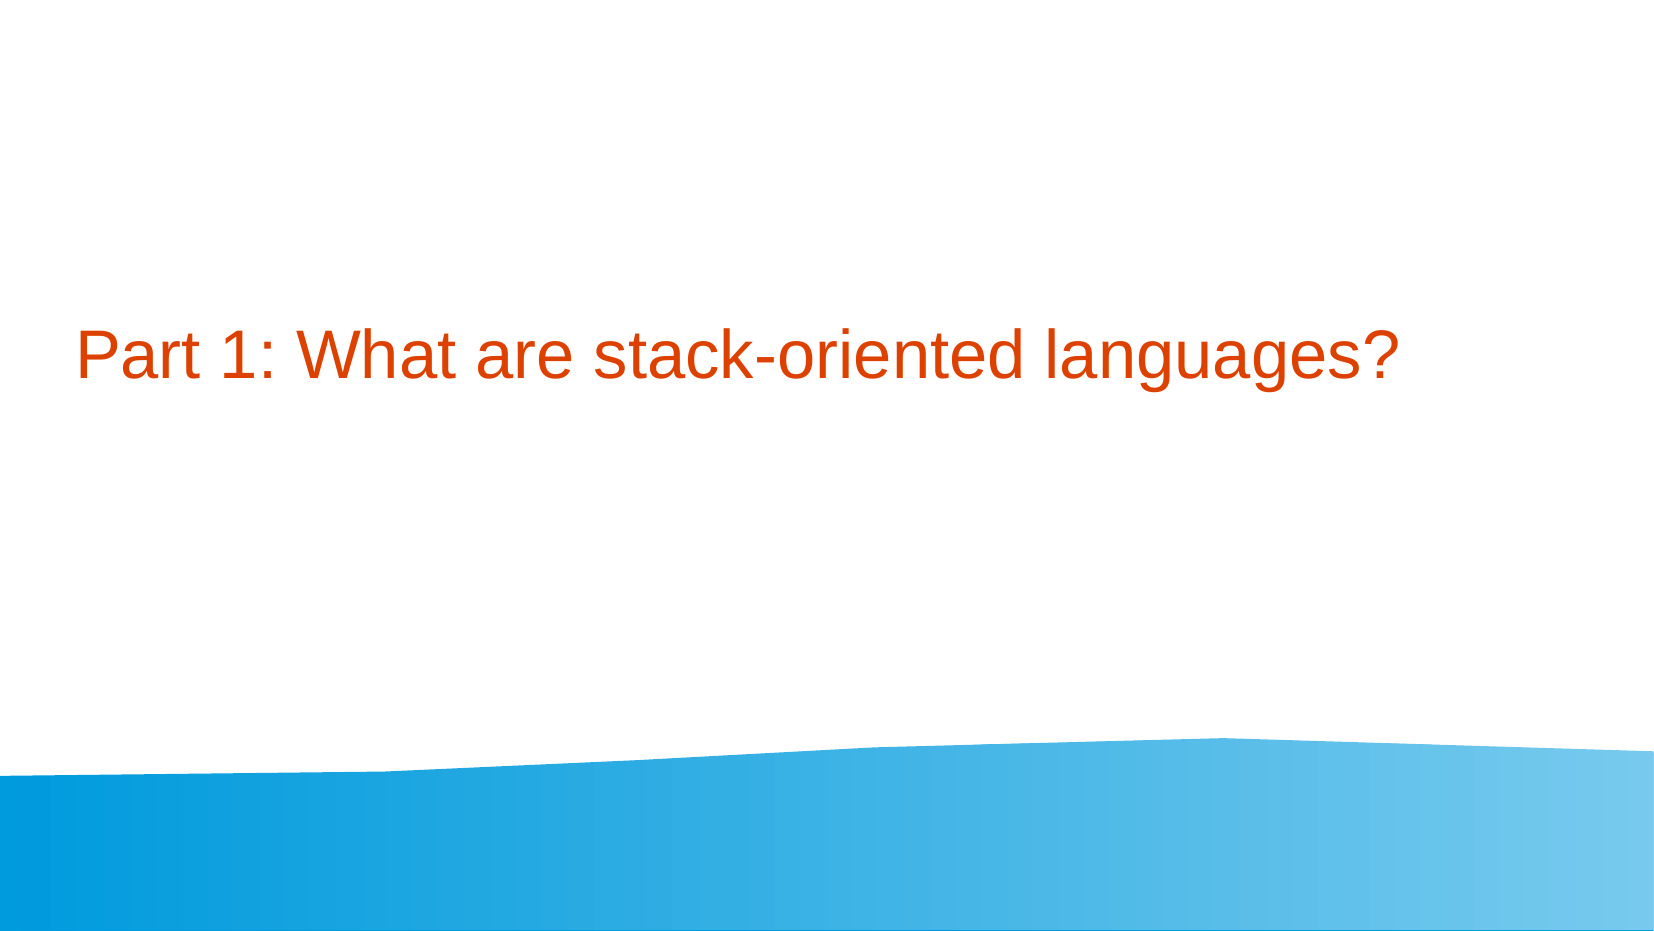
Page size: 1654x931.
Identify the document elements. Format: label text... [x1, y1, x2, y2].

title Part 1: What are stack-oriented languages? [0, 265, 1477, 443]
